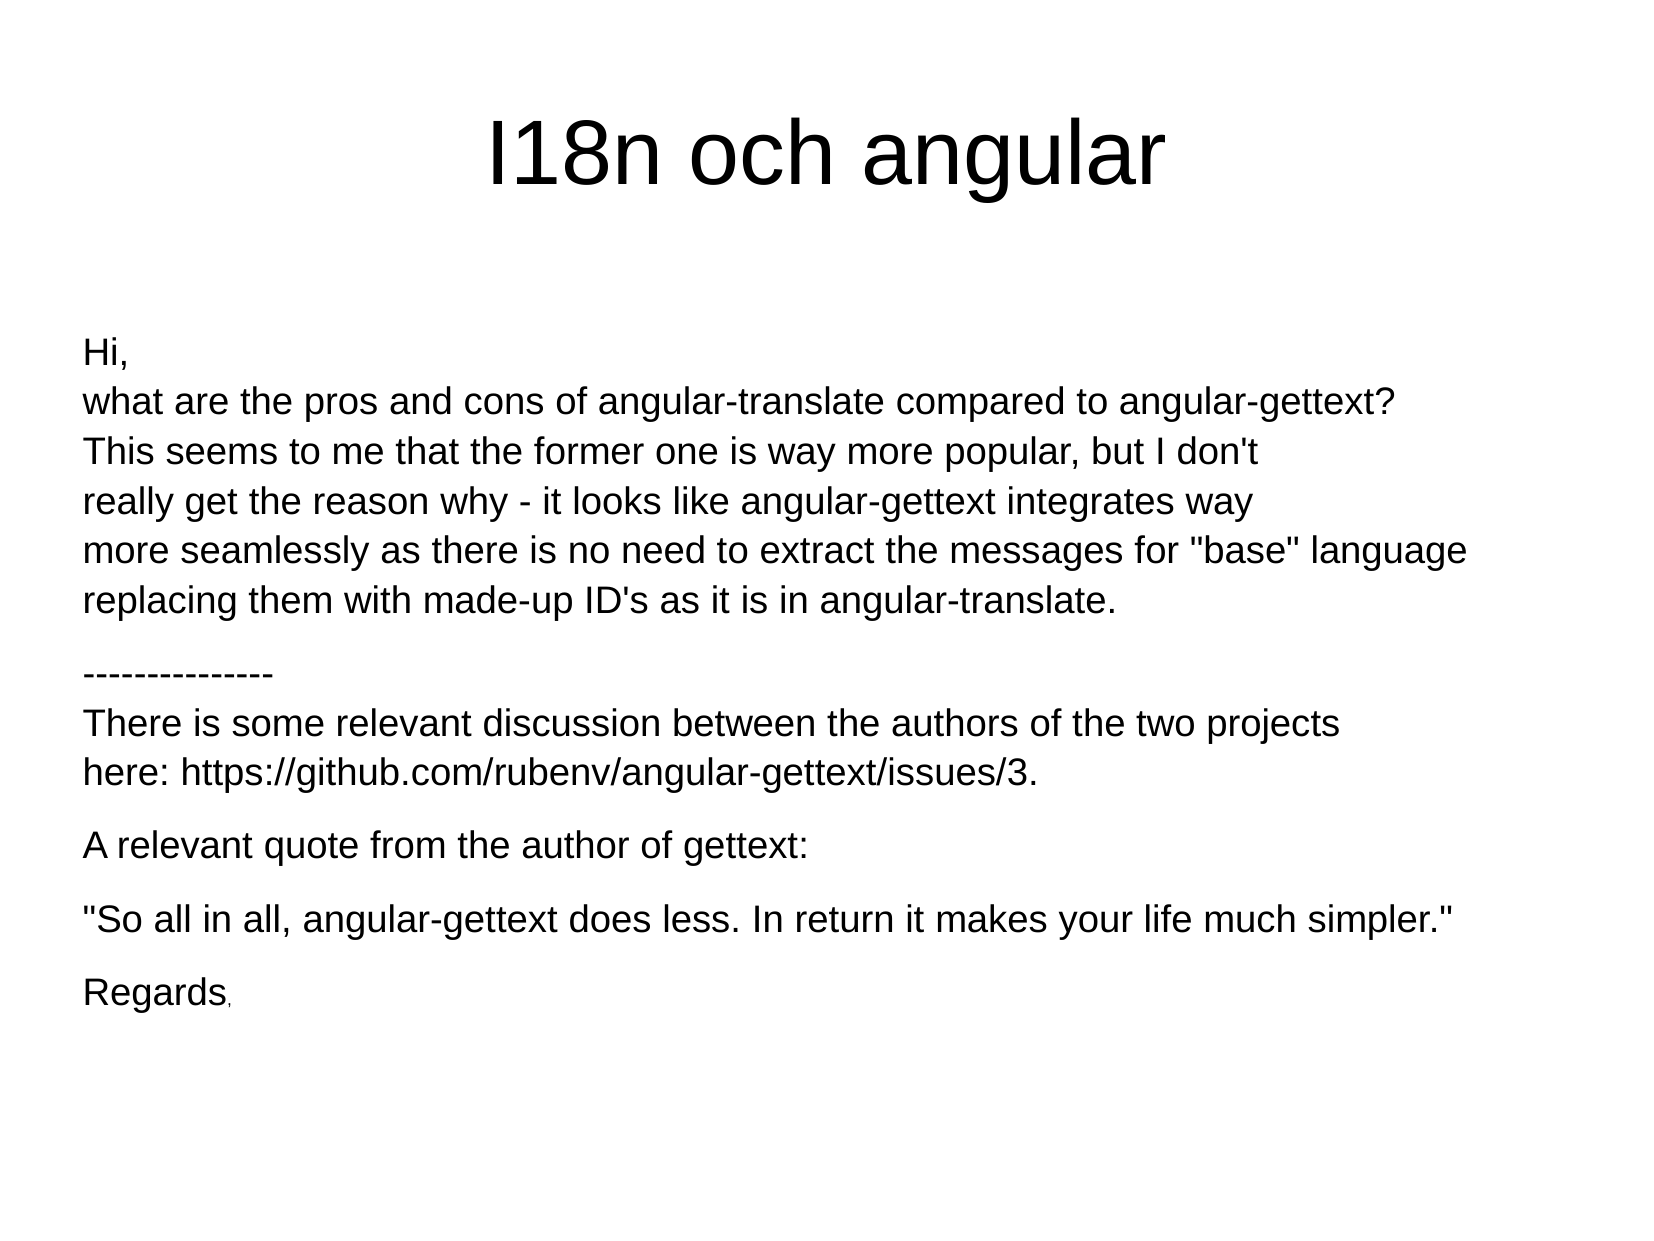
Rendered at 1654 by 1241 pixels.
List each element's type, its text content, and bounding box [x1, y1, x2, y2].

title I18n och angular [82, 49, 1571, 257]
list Hi, what are the pros and cons of angular-translate compared to angular-gettext? This seems to me that the former one is way more popular, but I don't really get the reason why - it looks like angular-gettext integrates way more seamlessly as there is no need to extract the messages for "base" language replacing them with made-up ID's as it is in angular-translate. --------------- There is some relevant discussion between the authors of the two projects here: https://github.com/rubenv/angular-gettext/issues/3. A relevant quote from the author of gettext: "So all in all, angular-gettext does less. In return it makes your life much simpler." Regards, [82, 330, 1571, 1050]
